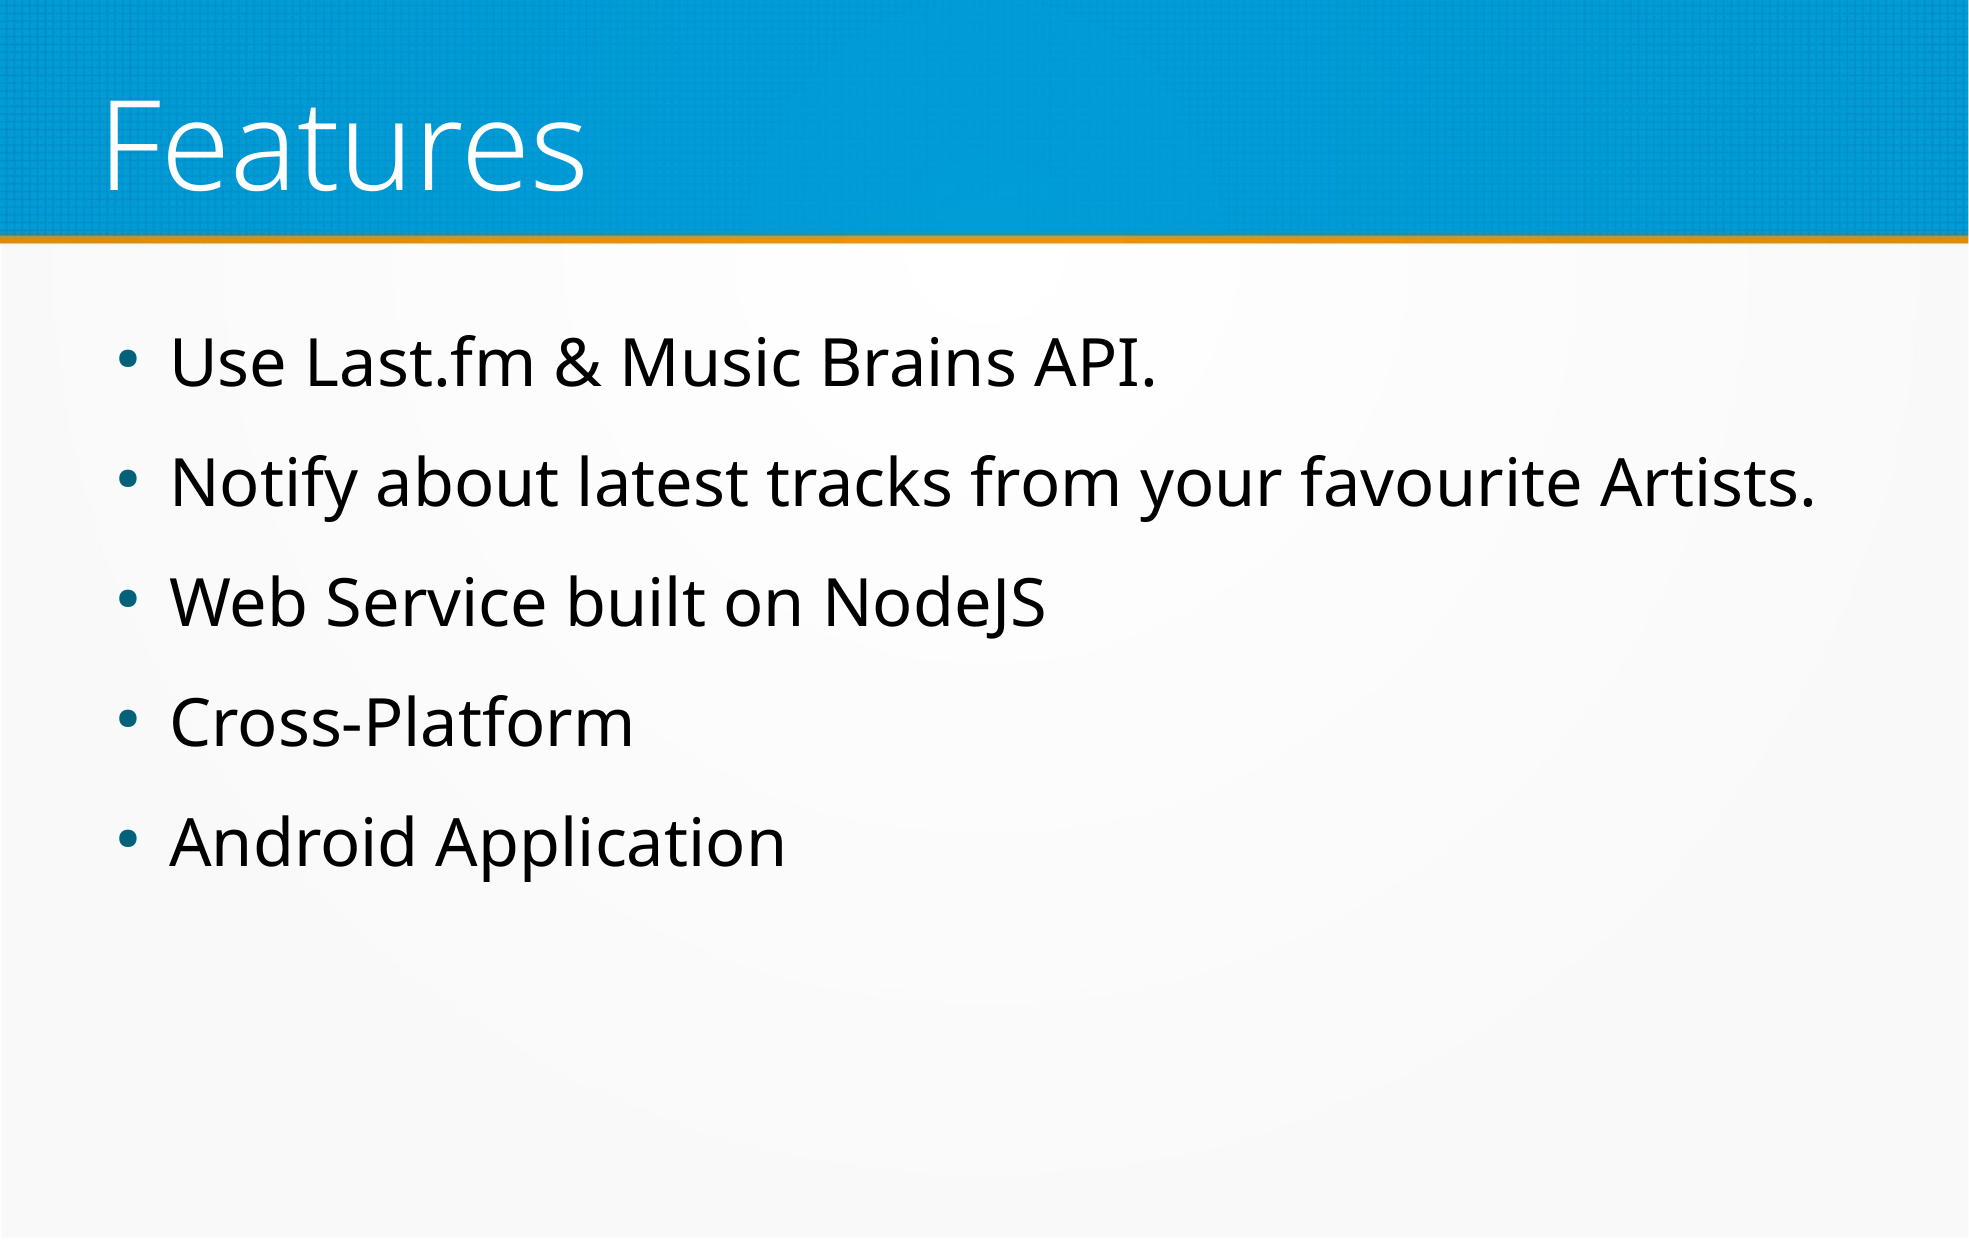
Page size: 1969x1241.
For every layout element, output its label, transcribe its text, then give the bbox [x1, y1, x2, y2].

title Features [98, 19, 1870, 227]
list Use Last.fm & Music Brains API. Notify about latest tracks from your favourite Artists. Web Service built on NodeJS Cross-Platform Android Application [98, 315, 1861, 1081]
picture [0, 233, 1969, 1241]
